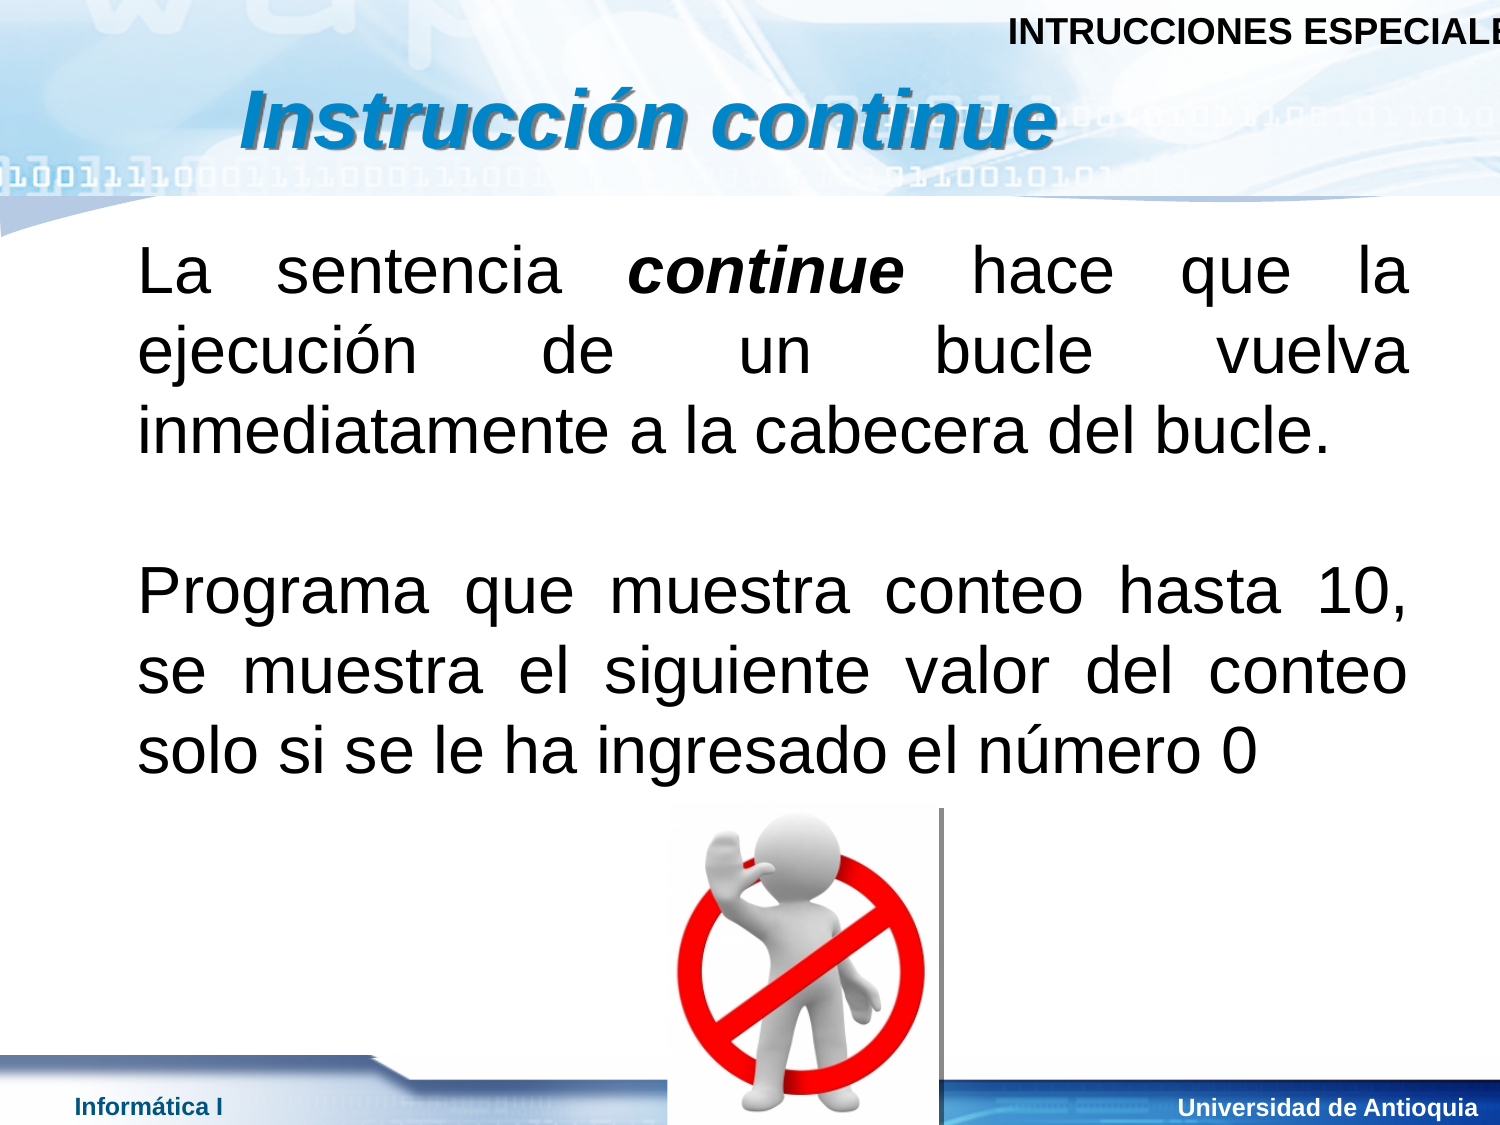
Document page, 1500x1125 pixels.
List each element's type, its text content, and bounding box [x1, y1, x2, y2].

text_box INTRUCCIONES ESPECIALES [994, 0, 1500, 59]
picture [0, 0, 1500, 196]
text_box La sentencia continue hace que la ejecución de un bucle vuelva inmediatamente a la cabecera del bucle. Programa que muestra conteo hasta 10, se muestra el siguiente valor del conteo solo si se le ha ingresado el número 0 [123, 219, 1424, 794]
picture [0, 803, 1500, 1125]
title Instrucción continue [224, 57, 1438, 150]
